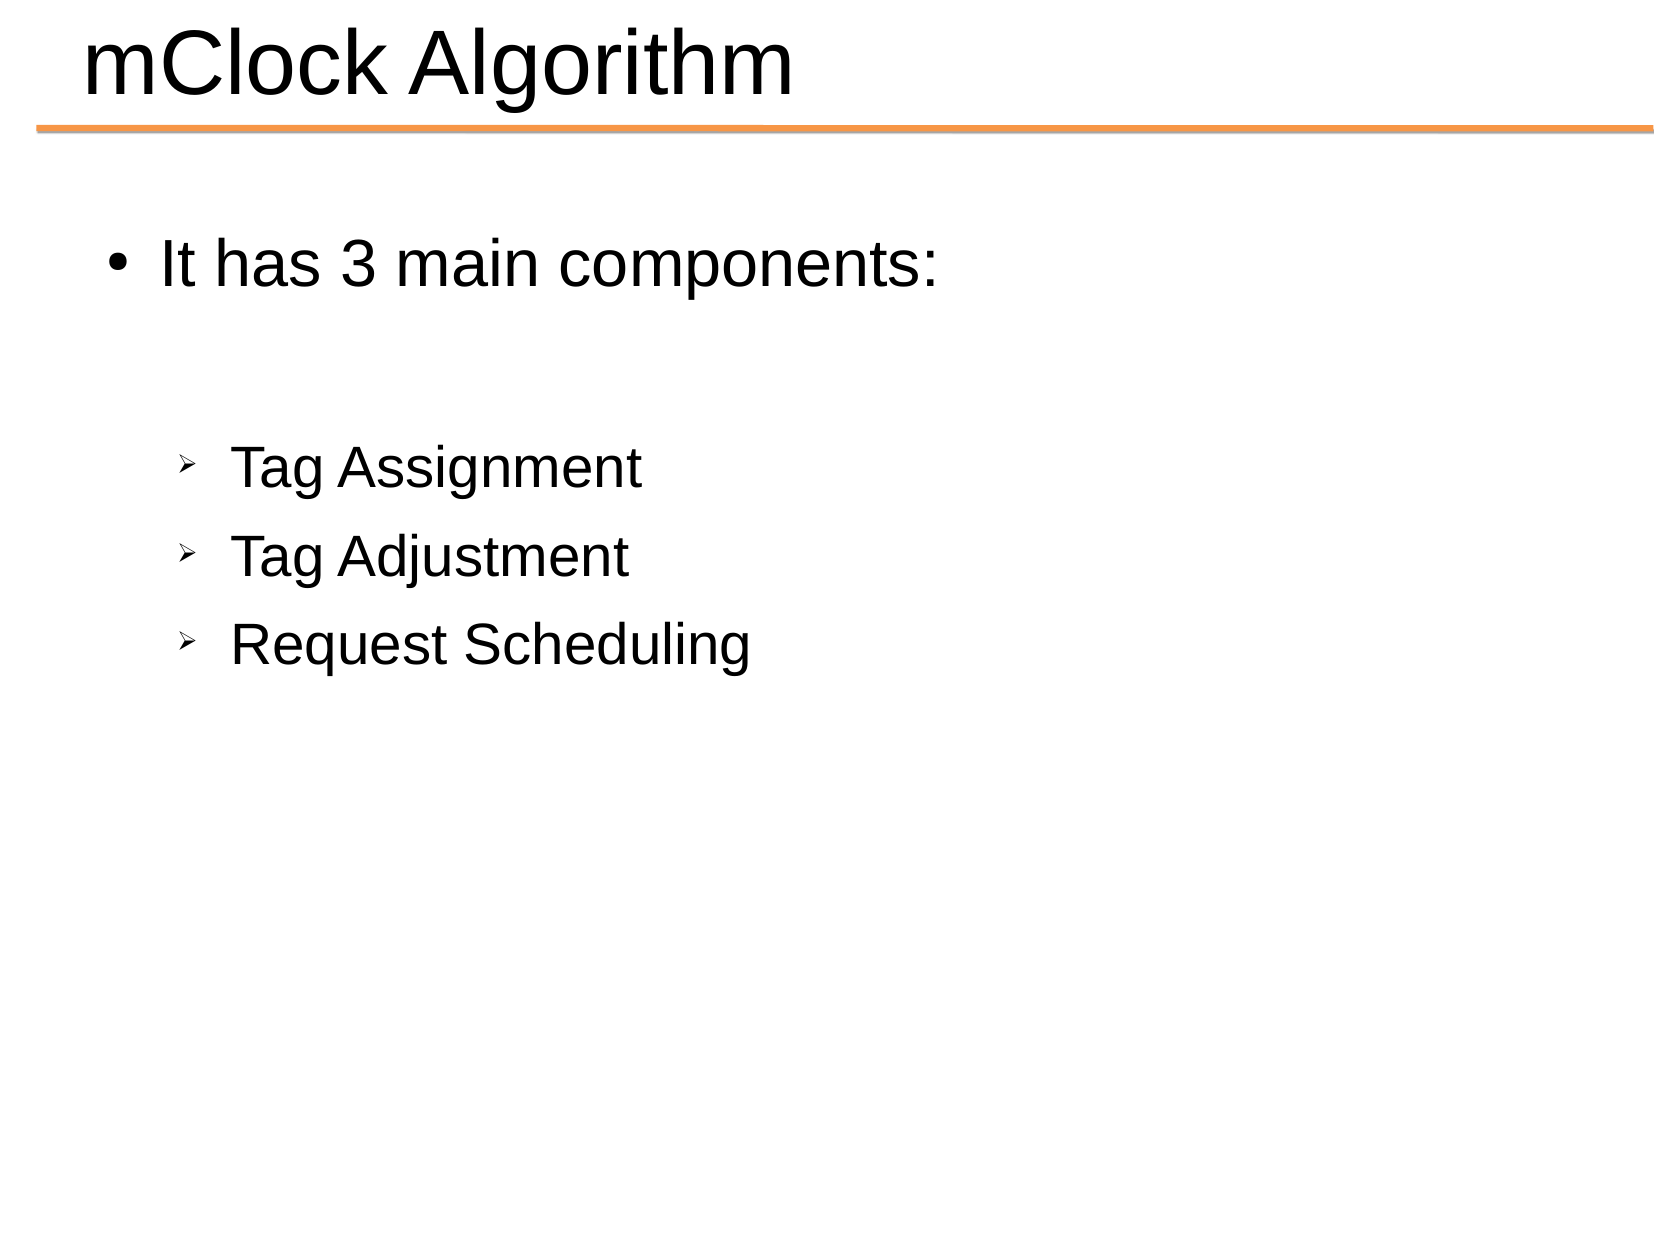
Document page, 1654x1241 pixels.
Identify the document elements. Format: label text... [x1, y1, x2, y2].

list It has 3 main components: Tag Assignment Tag Adjustment Request Scheduling [88, 135, 1577, 1217]
list It has 3 main components: Tag Assignment Tag Adjustment Request Scheduling [88, 121, 1577, 125]
title mClock Algorithm [82, 11, 1571, 115]
